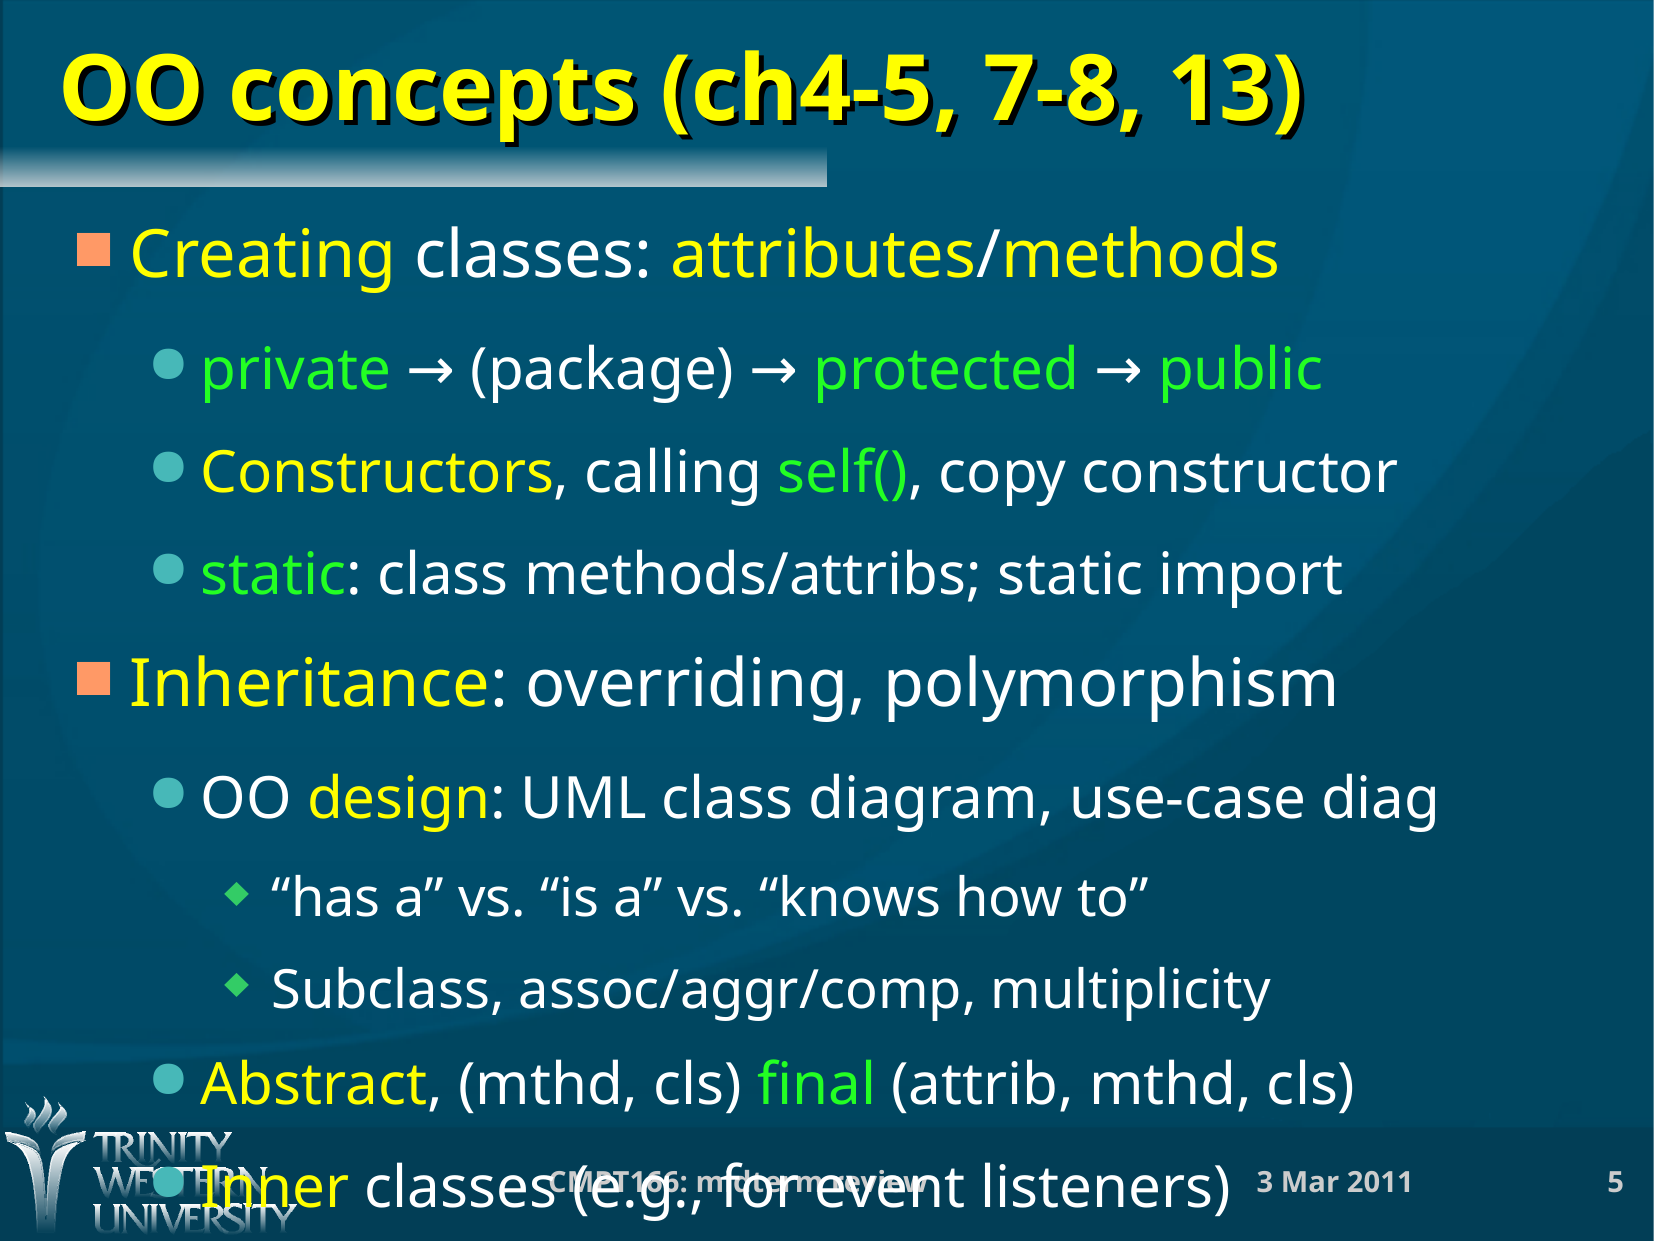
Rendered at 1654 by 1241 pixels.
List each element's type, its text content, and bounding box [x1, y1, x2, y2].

title OO concepts (ch4-5, 7-8, 13) [59, 19, 1595, 148]
picture [38, 1227, 54, 1232]
list Creating classes: attributes/methods private → (package) → protected → public Constructors, calling self(), copy constructor static: class methods/attribs; static import Inheritance: overriding, polymorphism OO design: UML class diagram, use-case diag “has a” vs. “is a” vs. “knows how to” Subclass, assoc/aggr/comp, multiplicity Abstract, (mthd, cls) final (attrib, mthd, cls) Inner classes (e.g., for event listeners) Interfaces [59, 206, 1625, 1199]
